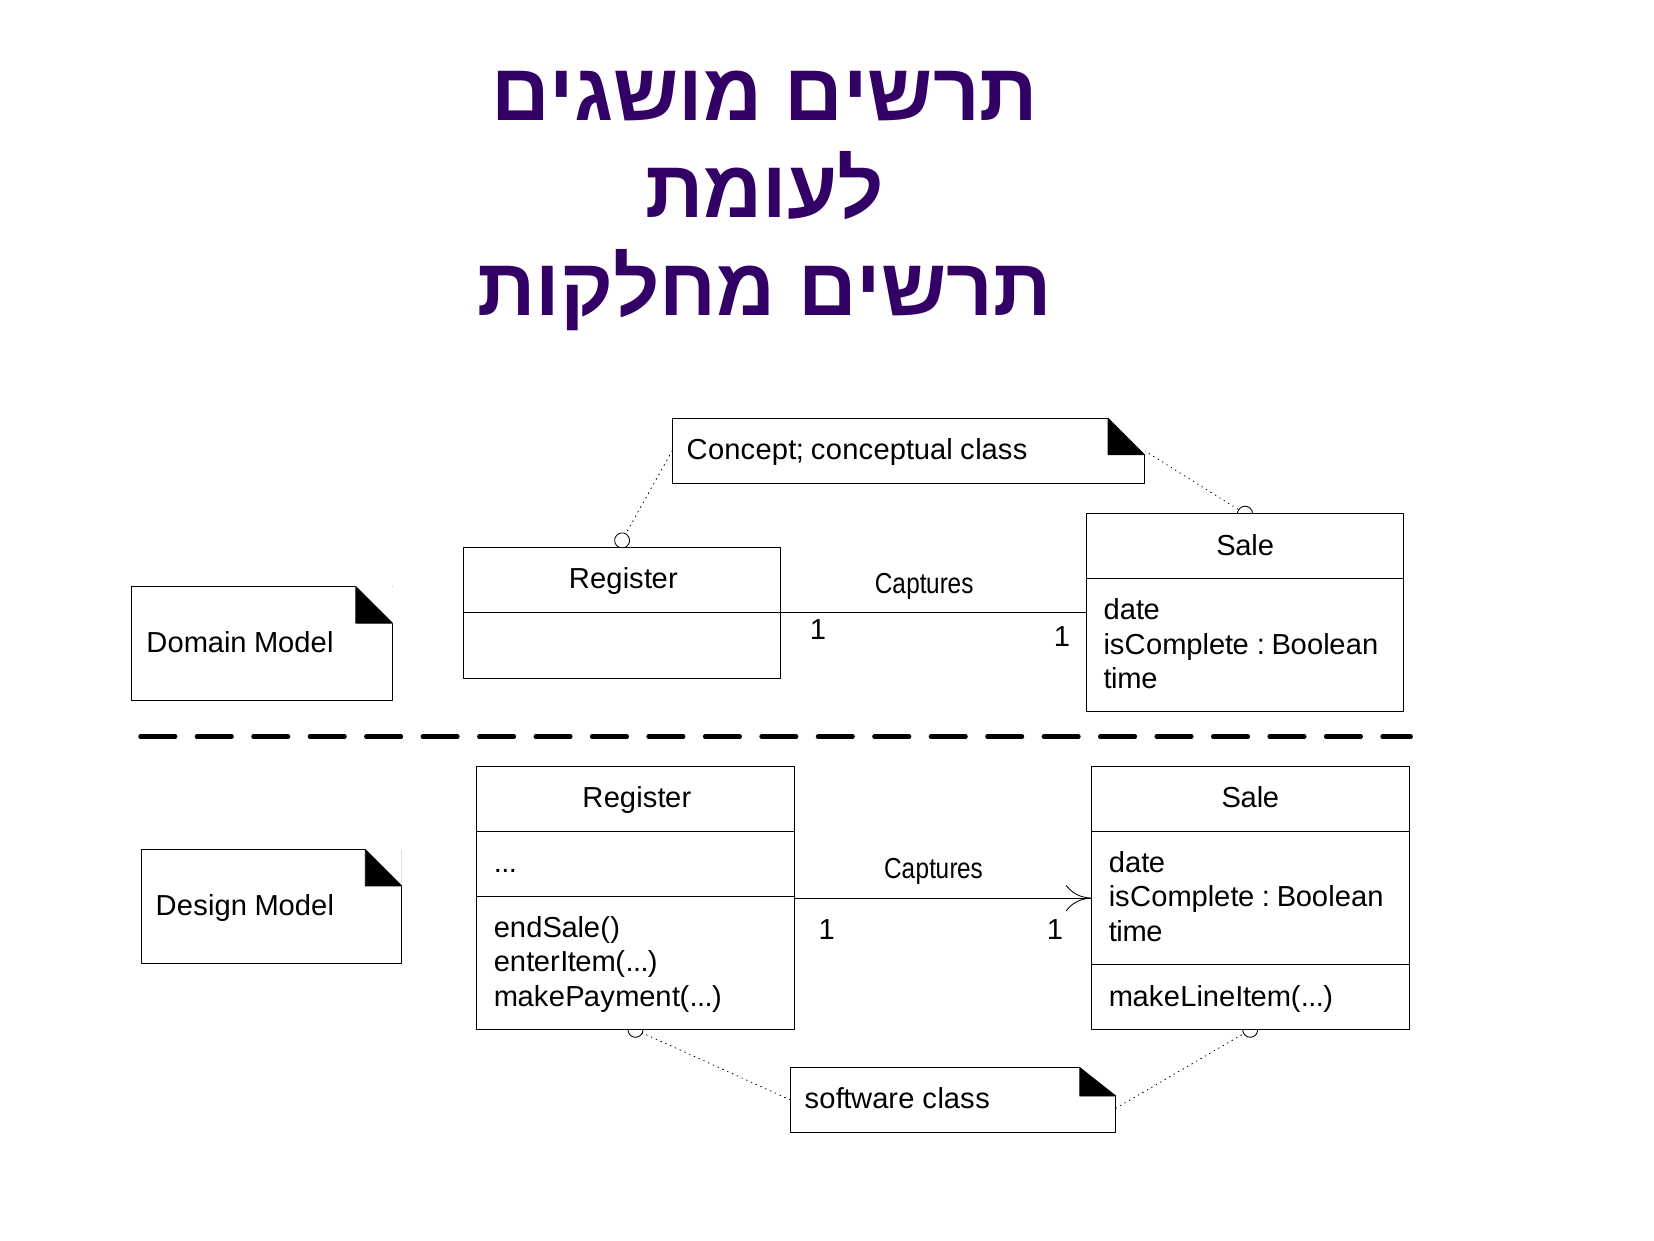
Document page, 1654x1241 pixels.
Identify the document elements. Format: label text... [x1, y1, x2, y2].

title תרשים מושגים לעומת תרשים מחלקות [82, 105, 1447, 340]
picture [130, 405, 1420, 1135]
